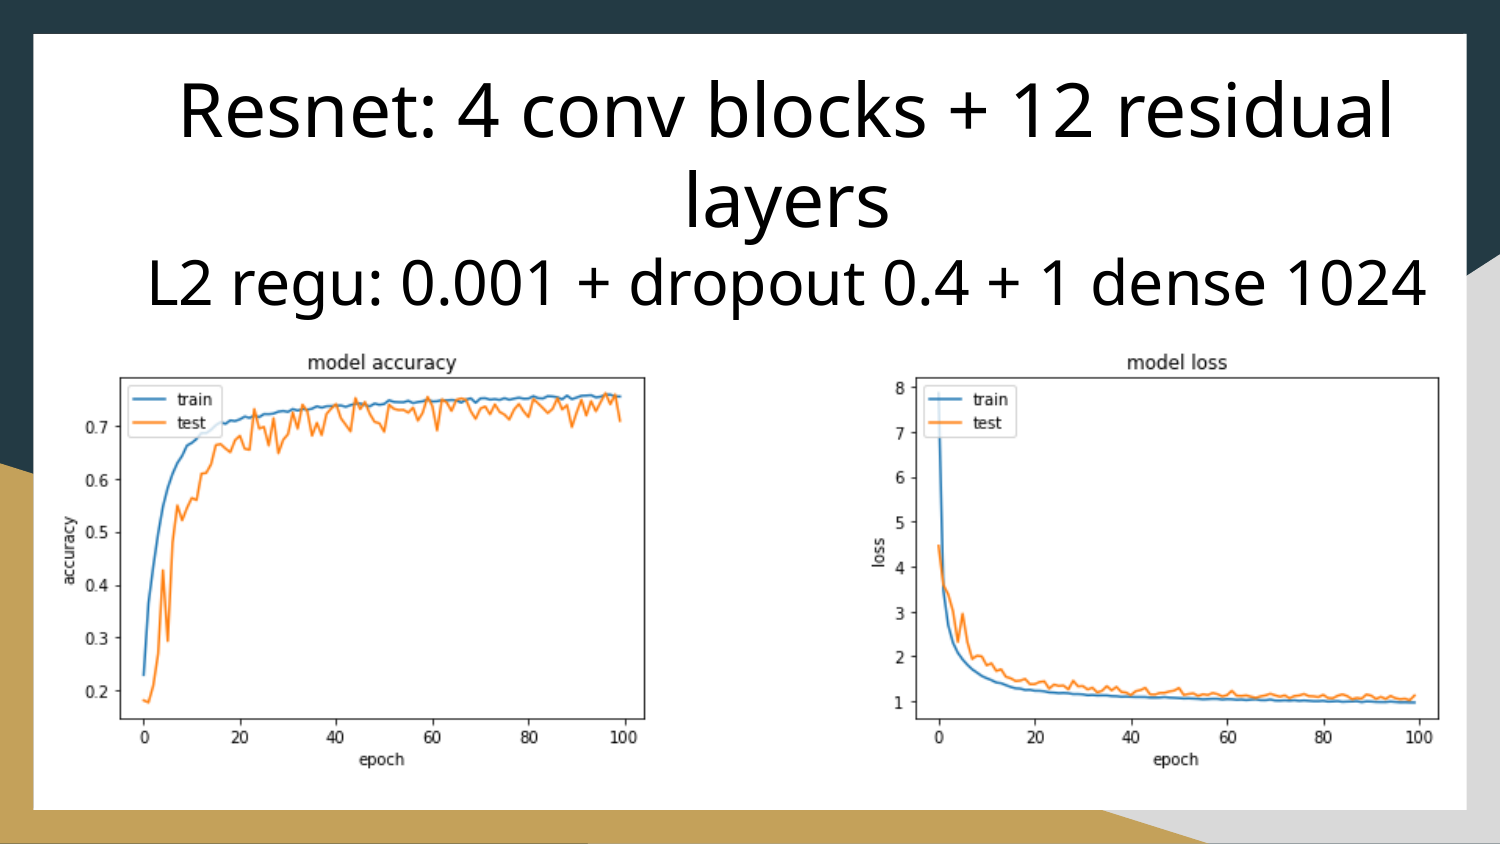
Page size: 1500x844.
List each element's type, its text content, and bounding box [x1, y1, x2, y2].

picture [861, 343, 1449, 778]
title Resnet: 4 conv blocks + 12 residual layers L2 regu: 0.001 + dropout 0.4 + 1 dense 1024 [51, 48, 1449, 283]
picture [51, 343, 655, 778]
